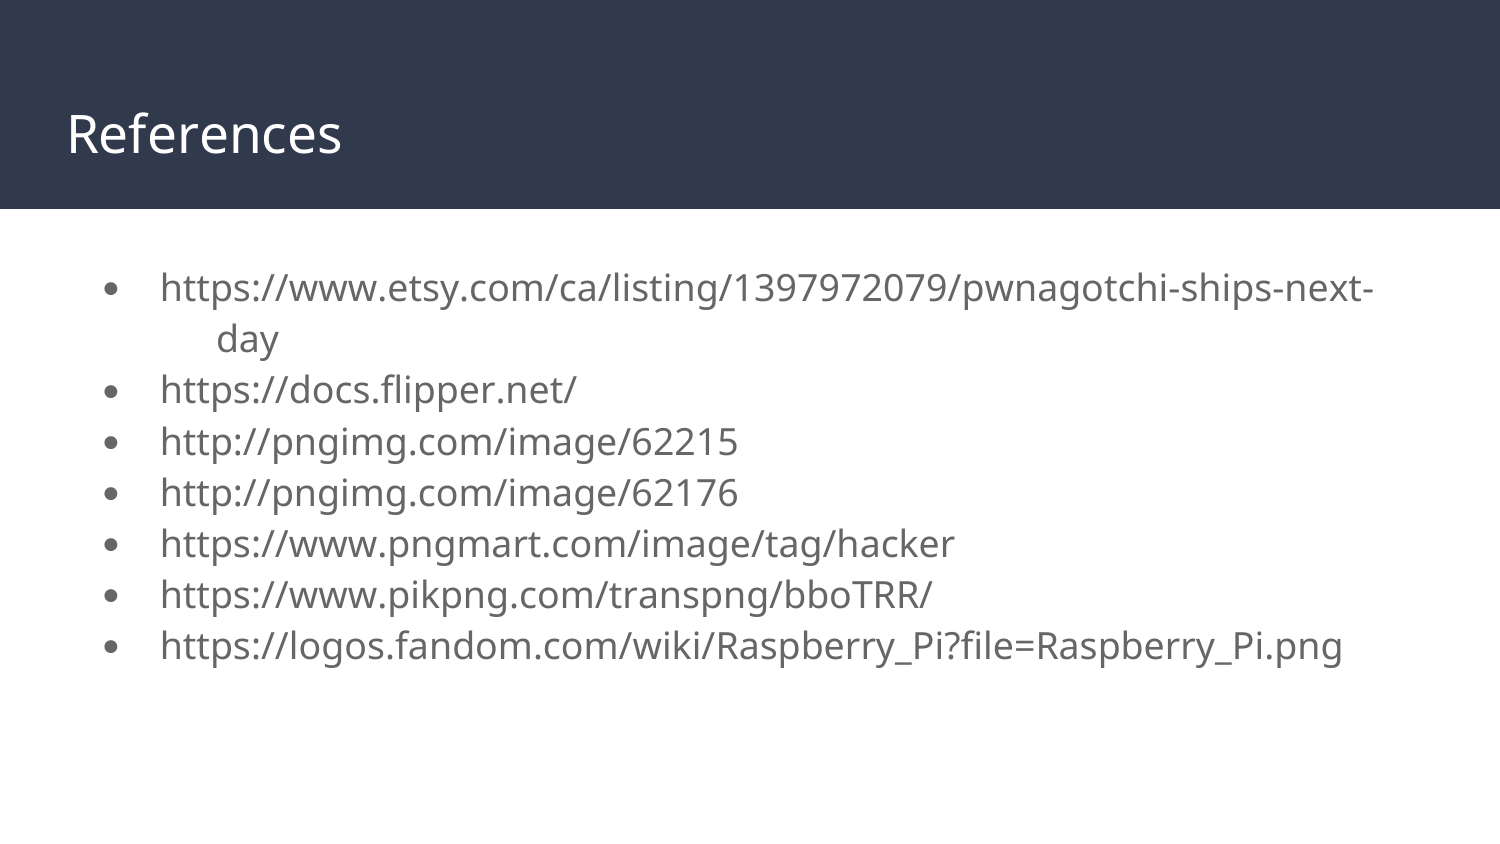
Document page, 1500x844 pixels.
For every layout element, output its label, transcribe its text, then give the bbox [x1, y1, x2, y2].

list https://www.etsy.com/ca/listing/1397972079/pwnagotchi-ships-next-day https://docs.flipper.net/ http://pngimg.com/image/62215 http://pngimg.com/image/62176 https://www.pngmart.com/image/tag/hacker https://www.pikpng.com/transpng/bboTRR/ https://logos.fandom.com/wiki/Raspberry_Pi?file=Raspberry_Pi.png [51, 246, 1449, 752]
title References [51, 82, 1449, 185]
